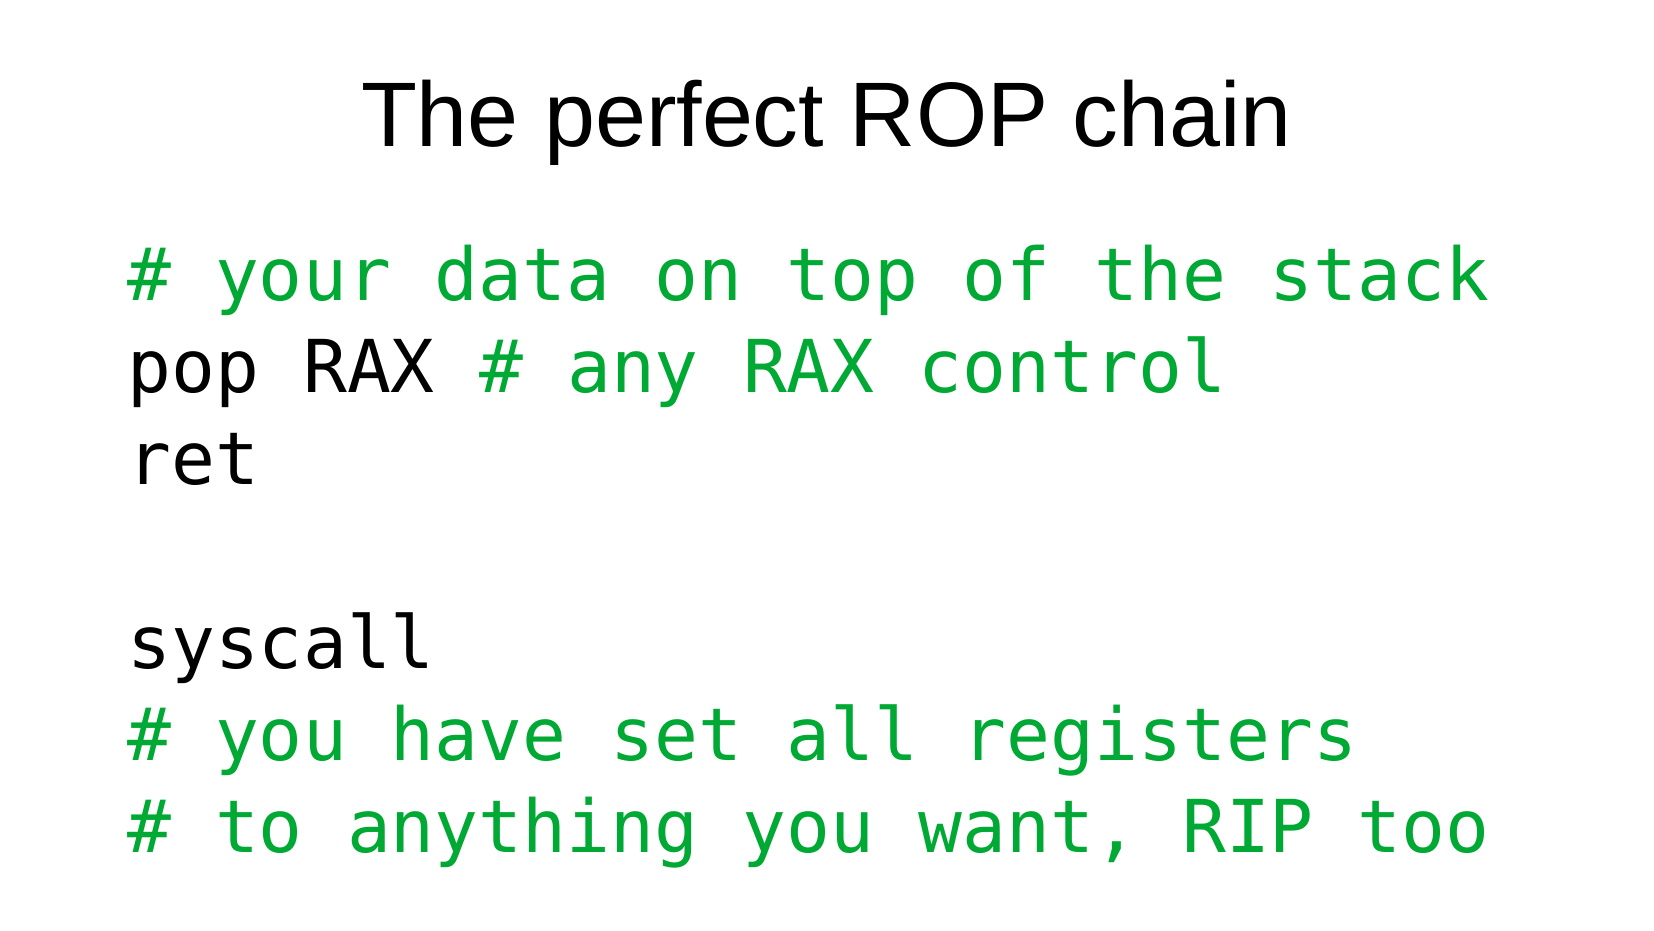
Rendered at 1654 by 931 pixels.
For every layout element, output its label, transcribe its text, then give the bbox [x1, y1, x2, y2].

text_box # your data on top of the stack pop RAX # any RAX control ret syscall # you have set all registers # to anything you want, RIP too [112, 225, 1576, 878]
title The perfect ROP chain [82, 37, 1571, 193]
